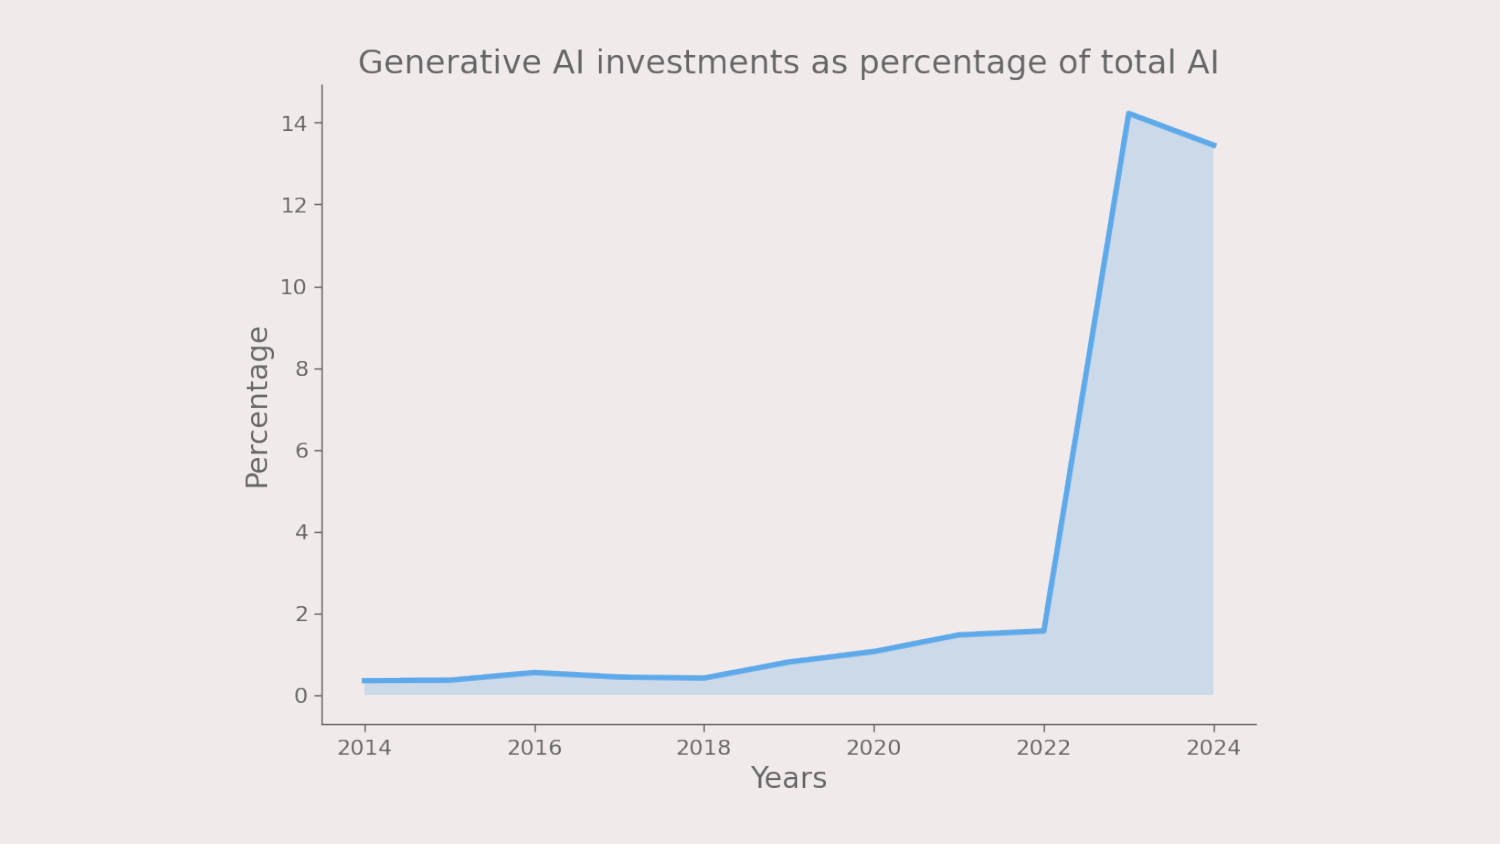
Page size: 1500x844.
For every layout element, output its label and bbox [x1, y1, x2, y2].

picture [220, 24, 1280, 819]
